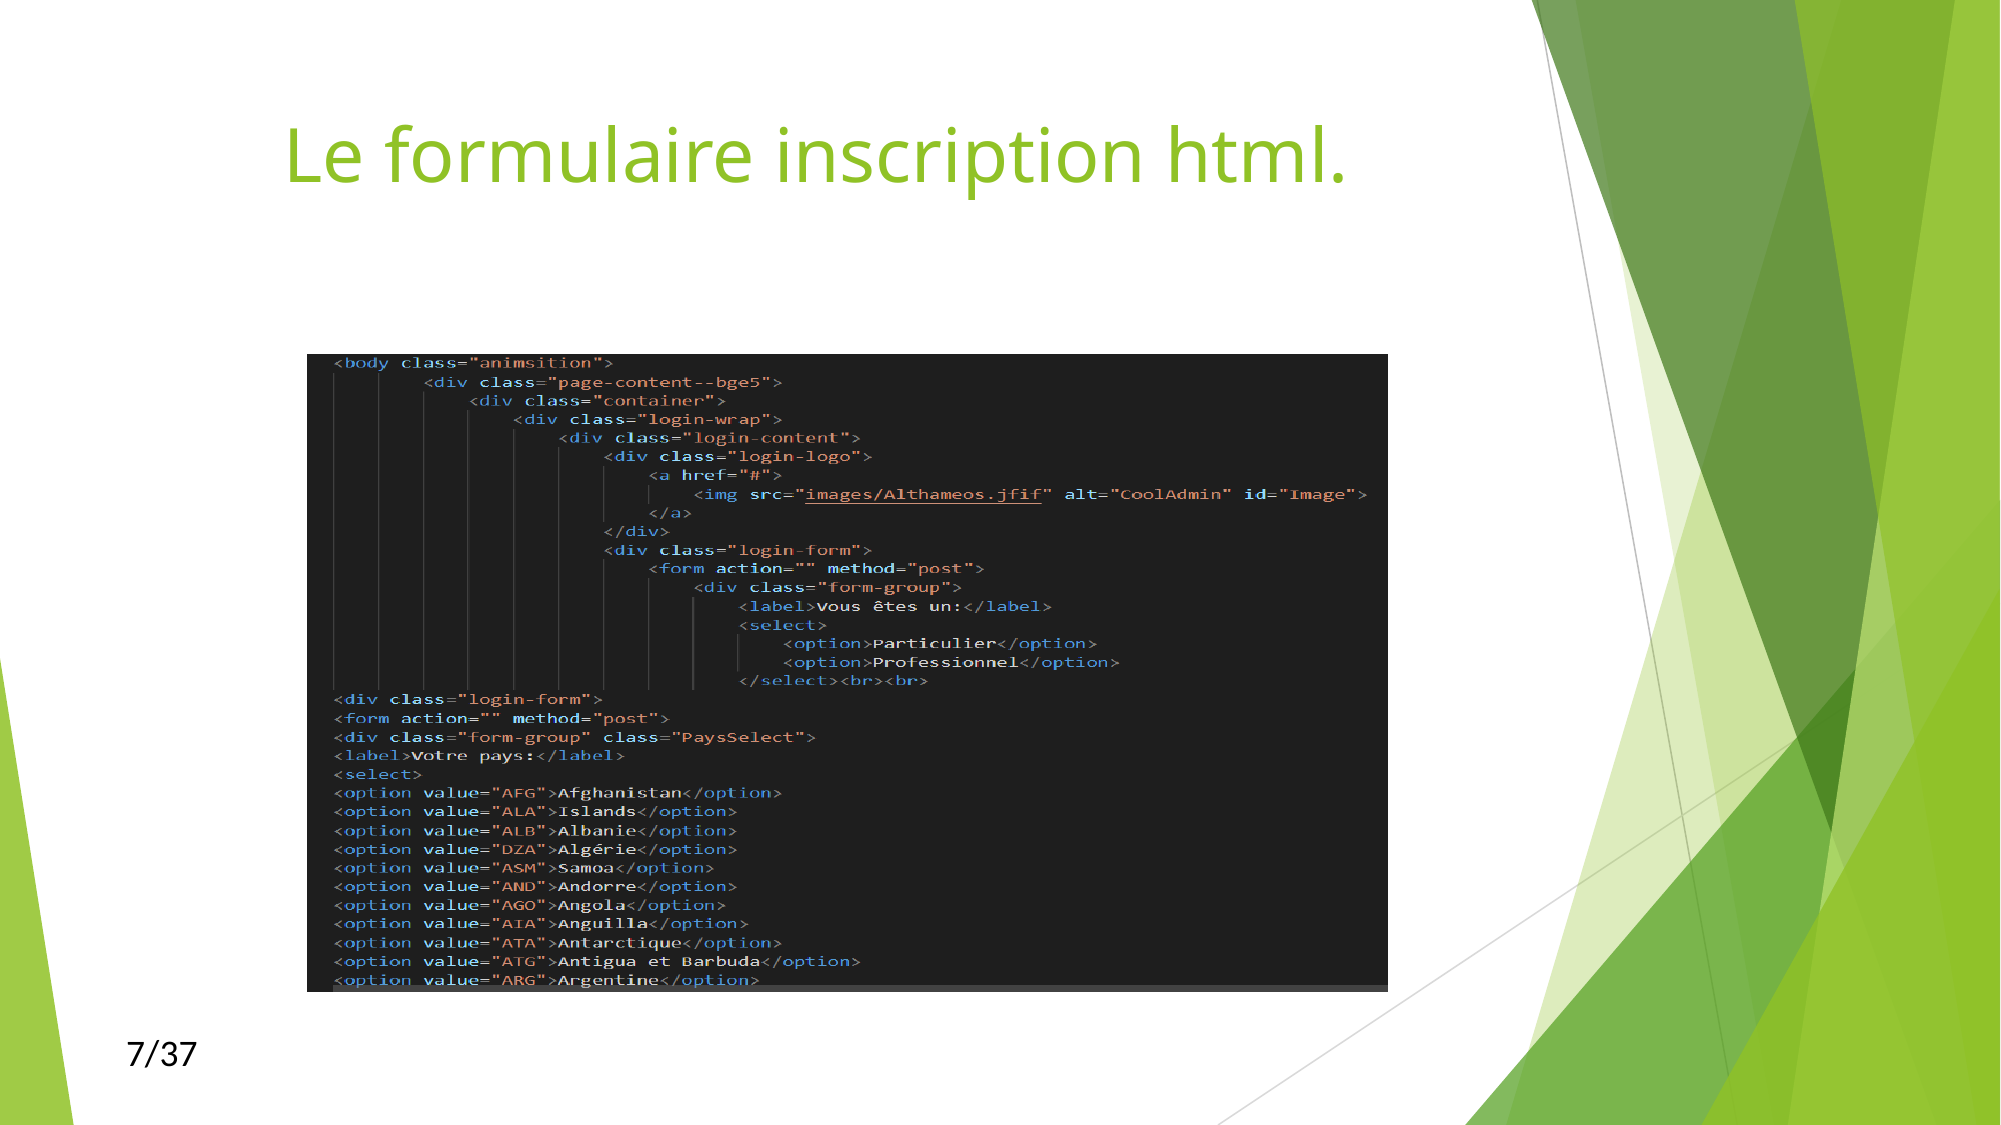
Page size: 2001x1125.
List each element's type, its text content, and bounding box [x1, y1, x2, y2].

title Le formulaire inscription html. [111, 99, 1522, 317]
picture [307, 354, 1388, 992]
text_box 7/37 [111, 1021, 226, 1082]
